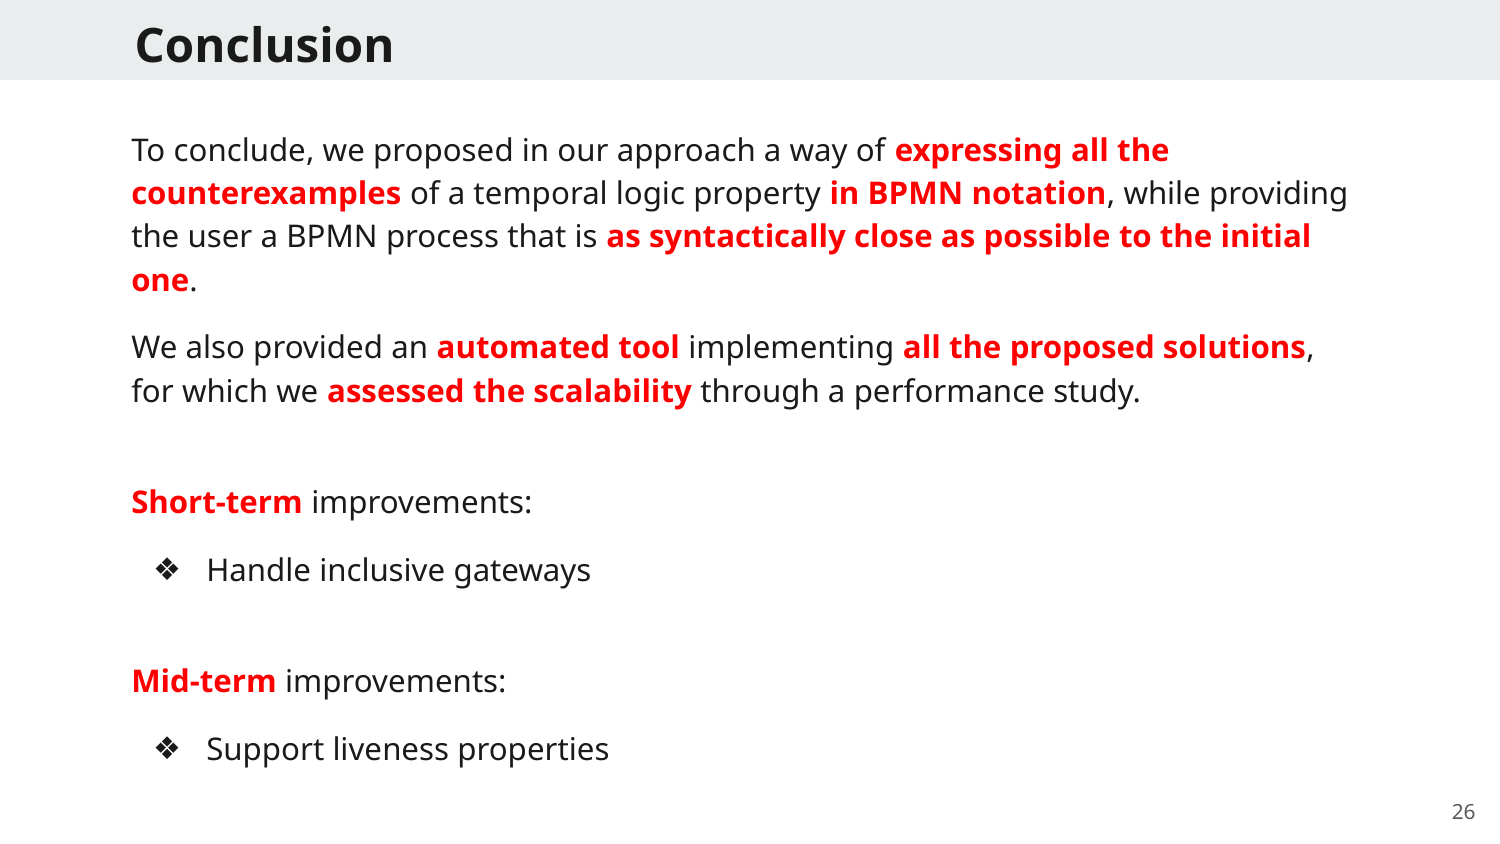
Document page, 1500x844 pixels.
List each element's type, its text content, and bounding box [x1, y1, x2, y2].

slide_number 26 [1400, 779, 1491, 844]
list To conclude, we proposed in our approach a way of expressing all the counterexamples of a temporal logic property in BPMN notation, while providing the user a BPMN process that is as syntactically close as possible to the initial one. We also provided an automated tool implementing all the proposed solutions, for which we assessed the scalability through a performance study. Short-term improvements: Handle inclusive gateways Mid-term improvements: Support liveness properties [41, 110, 1381, 838]
title Conclusion [119, 0, 1381, 88]
